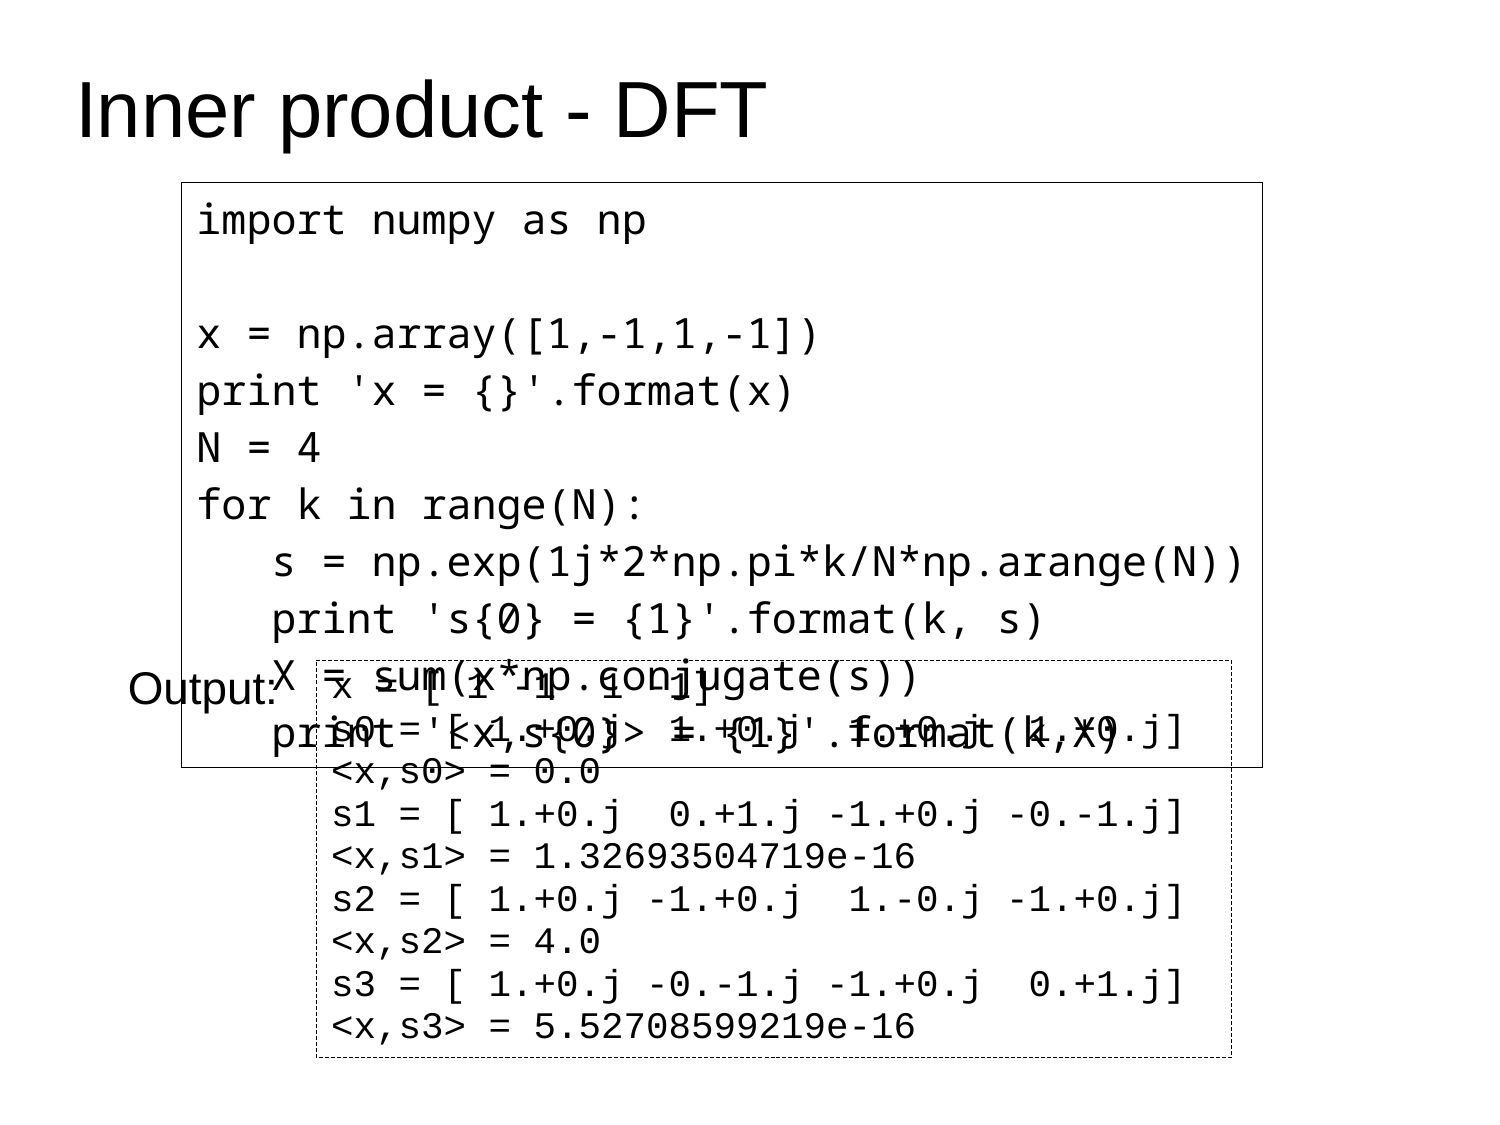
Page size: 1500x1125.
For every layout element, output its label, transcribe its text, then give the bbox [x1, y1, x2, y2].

text_box import numpy as np x = np.array([1,-1,1,-1]) print 'x = {}'.format(x) N = 4 for k in range(N): s = np.exp(1j*2*np.pi*k/N*np.arange(N)) print 's{0} = {1}'.format(k, s) X = sum(x*np.conjugate(s)) print '<x,s{0}> = {1}'.format(k,X) [181, 182, 1263, 615]
title Inner product - DFT [75, 27, 1425, 193]
text_box Output: [113, 655, 294, 722]
text_box x = [ 1 -1 1 -1] s0 = [ 1.+0.j 1.+0.j 1.+0.j 1.+0.j] <x,s0> = 0.0 s1 = [ 1.+0.j 0.+1.j -1.+0.j -0.-1.j] <x,s1> = 1.32693504719e-16 s2 = [ 1.+0.j -1.+0.j 1.-0.j -1.+0.j] <x,s2> = 4.0 s3 = [ 1.+0.j -0.-1.j -1.+0.j 0.+1.j] <x,s3> = 5.52708599219e-16 [316, 660, 1232, 1058]
